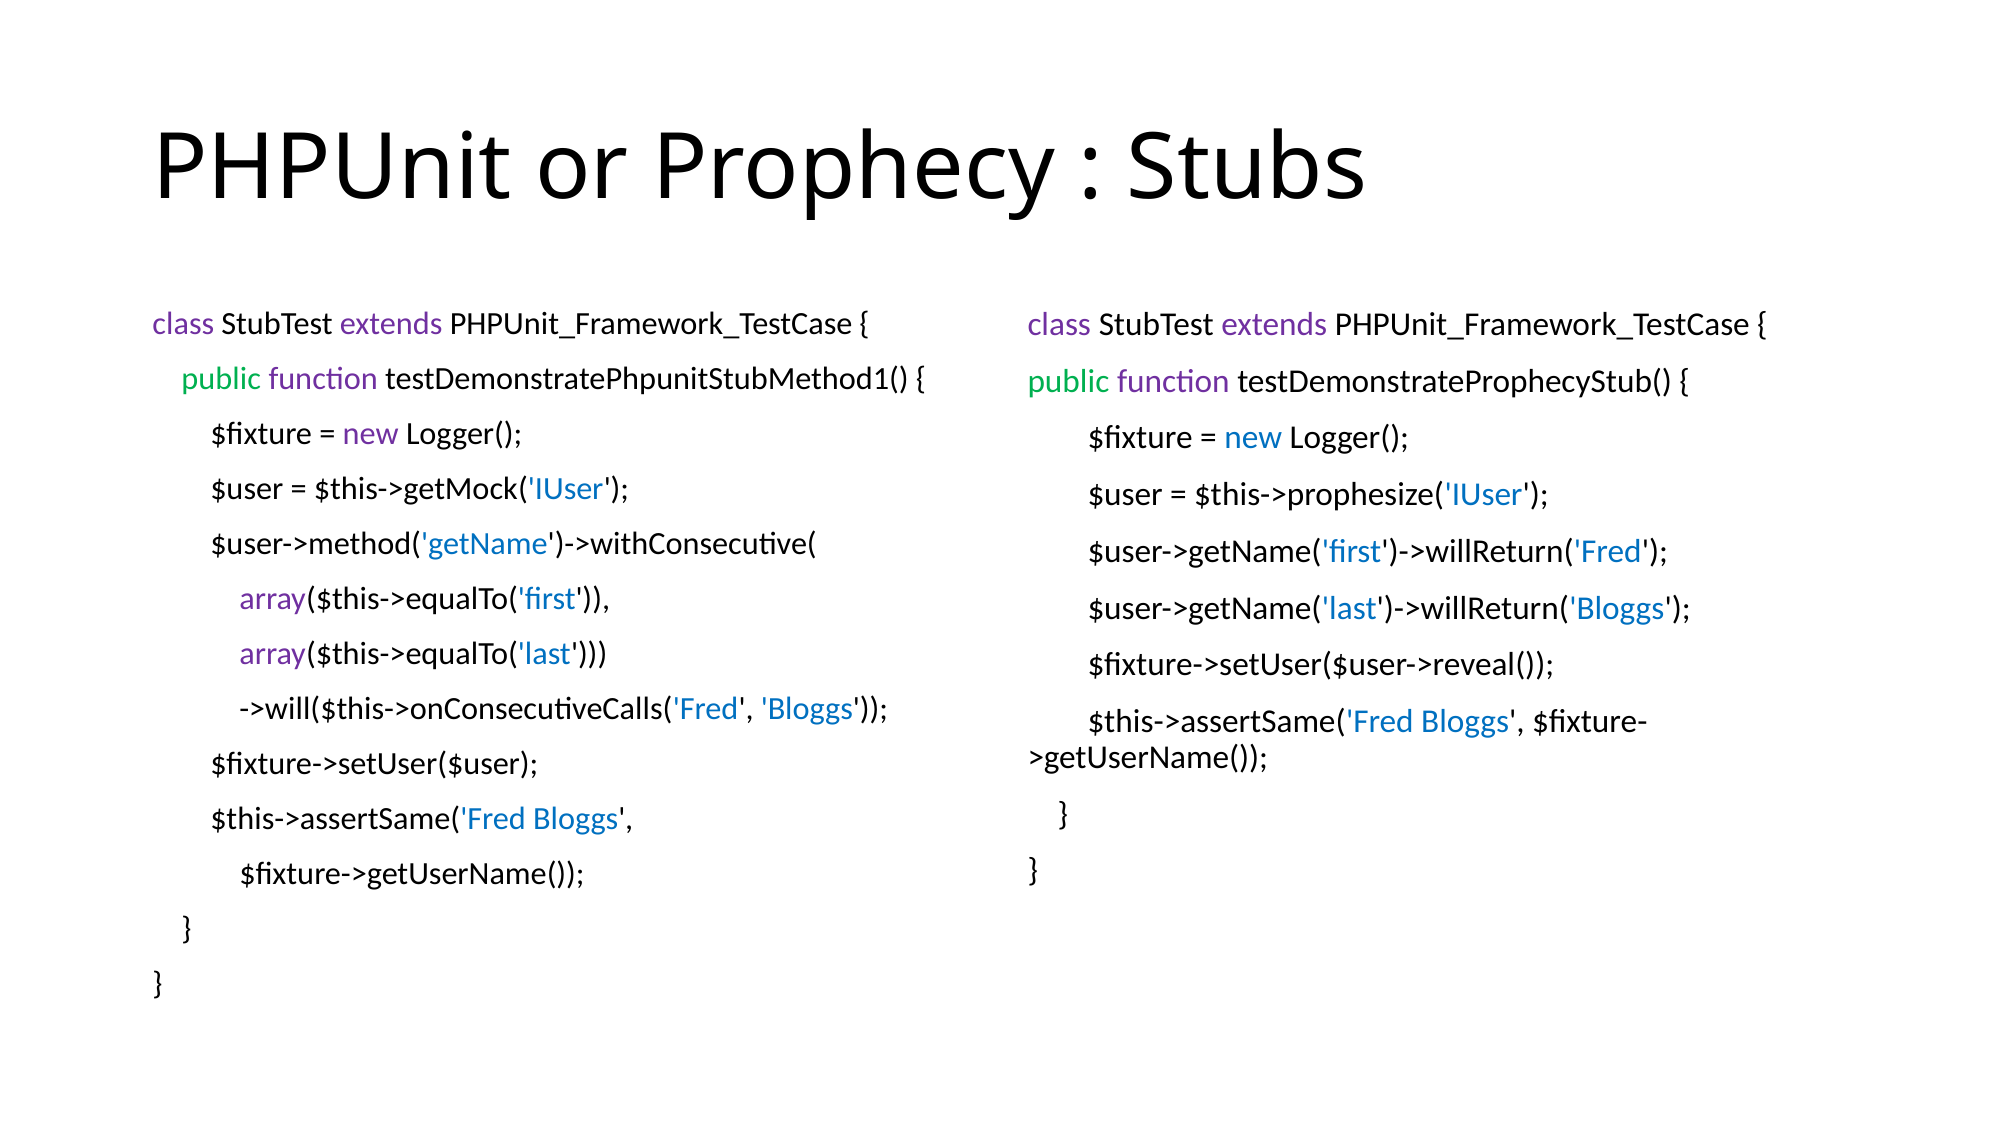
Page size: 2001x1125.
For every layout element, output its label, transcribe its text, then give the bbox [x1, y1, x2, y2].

list class StubTest extends PHPUnit_Framework_TestCase { public function testDemonstrateProphecyStub() { $fixture = new Logger(); $user = $this->prophesize('IUser'); $user->getName('first')->willReturn('Fred'); $user->getName('last')->willReturn('Bloggs'); $fixture->setUser($user->reveal()); $this->assertSame('Fred Bloggs', $fixture->getUserName()); } } [1012, 299, 1863, 1014]
title PHPUnit or Prophecy : Stubs [137, 59, 1863, 278]
list class StubTest extends PHPUnit_Framework_TestCase { public function testDemonstratePhpunitStubMethod1() { $fixture = new Logger(); $user = $this->getMock('IUser'); $user->method('getName')->withConsecutive( array($this->equalTo('first')), array($this->equalTo('last'))) ->will($this->onConsecutiveCalls('Fred', 'Bloggs')); $fixture->setUser($user); $this->assertSame('Fred Bloggs', $fixture->getUserName()); } } [137, 299, 988, 1014]
